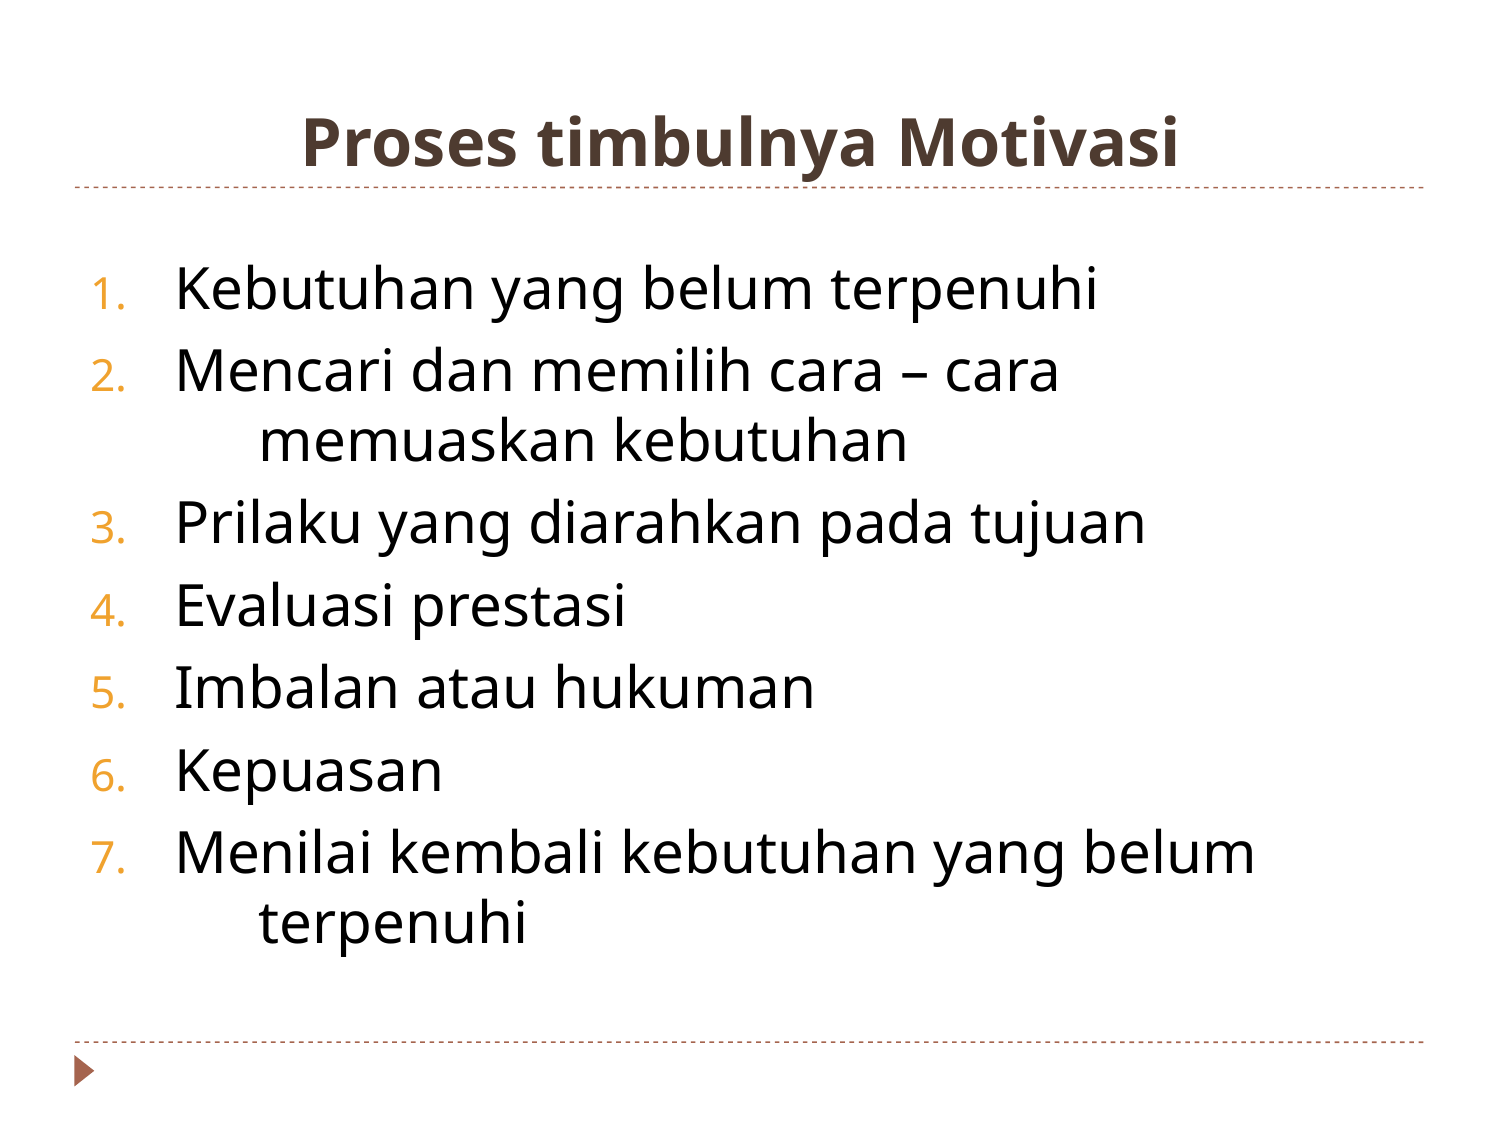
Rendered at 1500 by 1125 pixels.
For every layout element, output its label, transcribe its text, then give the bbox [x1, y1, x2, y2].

list Kebutuhan yang belum terpenuhi Mencari dan memilih cara – cara memuaskan kebutuhan Prilaku yang diarahkan pada tujuan Evaluasi prestasi Imbalan atau hukuman Kepuasan Menilai kembali kebutuhan yang belum terpenuhi [75, 243, 1426, 1010]
title Proses timbulnya Motivasi [75, 78, 1426, 188]
